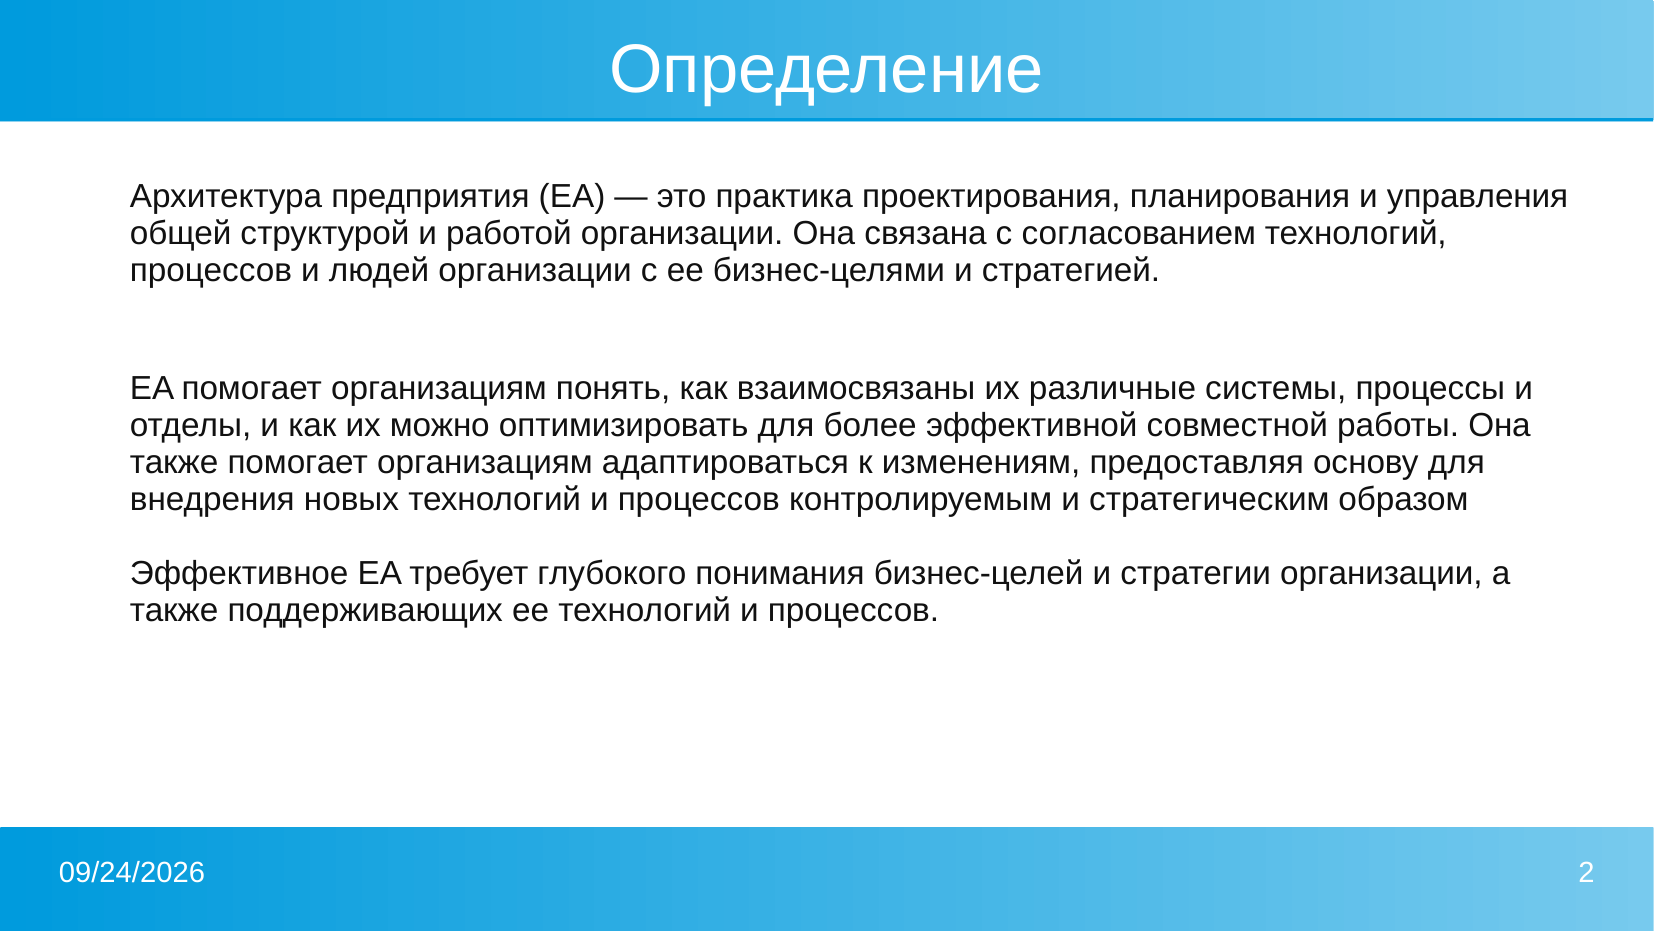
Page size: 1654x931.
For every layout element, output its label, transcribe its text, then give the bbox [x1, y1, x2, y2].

title Определение [59, 29, 1595, 108]
list Архитектура предприятия (EA) — это практика проектирования, планирования и управления общей структурой и работой организации. Она связана с согласованием технологий, процессов и людей организации с ее бизнес-целями и стратегией. EA помогает организациям понять, как взаимосвязаны их различные системы, процессы и отделы, и как их можно оптимизировать для более эффективной совместной работы. Она также помогает организациям адаптироваться к изменениям, предоставляя основу для внедрения новых технологий и процессов контролируемым и стратегическим образом Эффективное EA требует глубокого понимания бизнес-целей и стратегии организации, а также поддерживающих ее технологий и процессов. [59, 177, 1595, 768]
